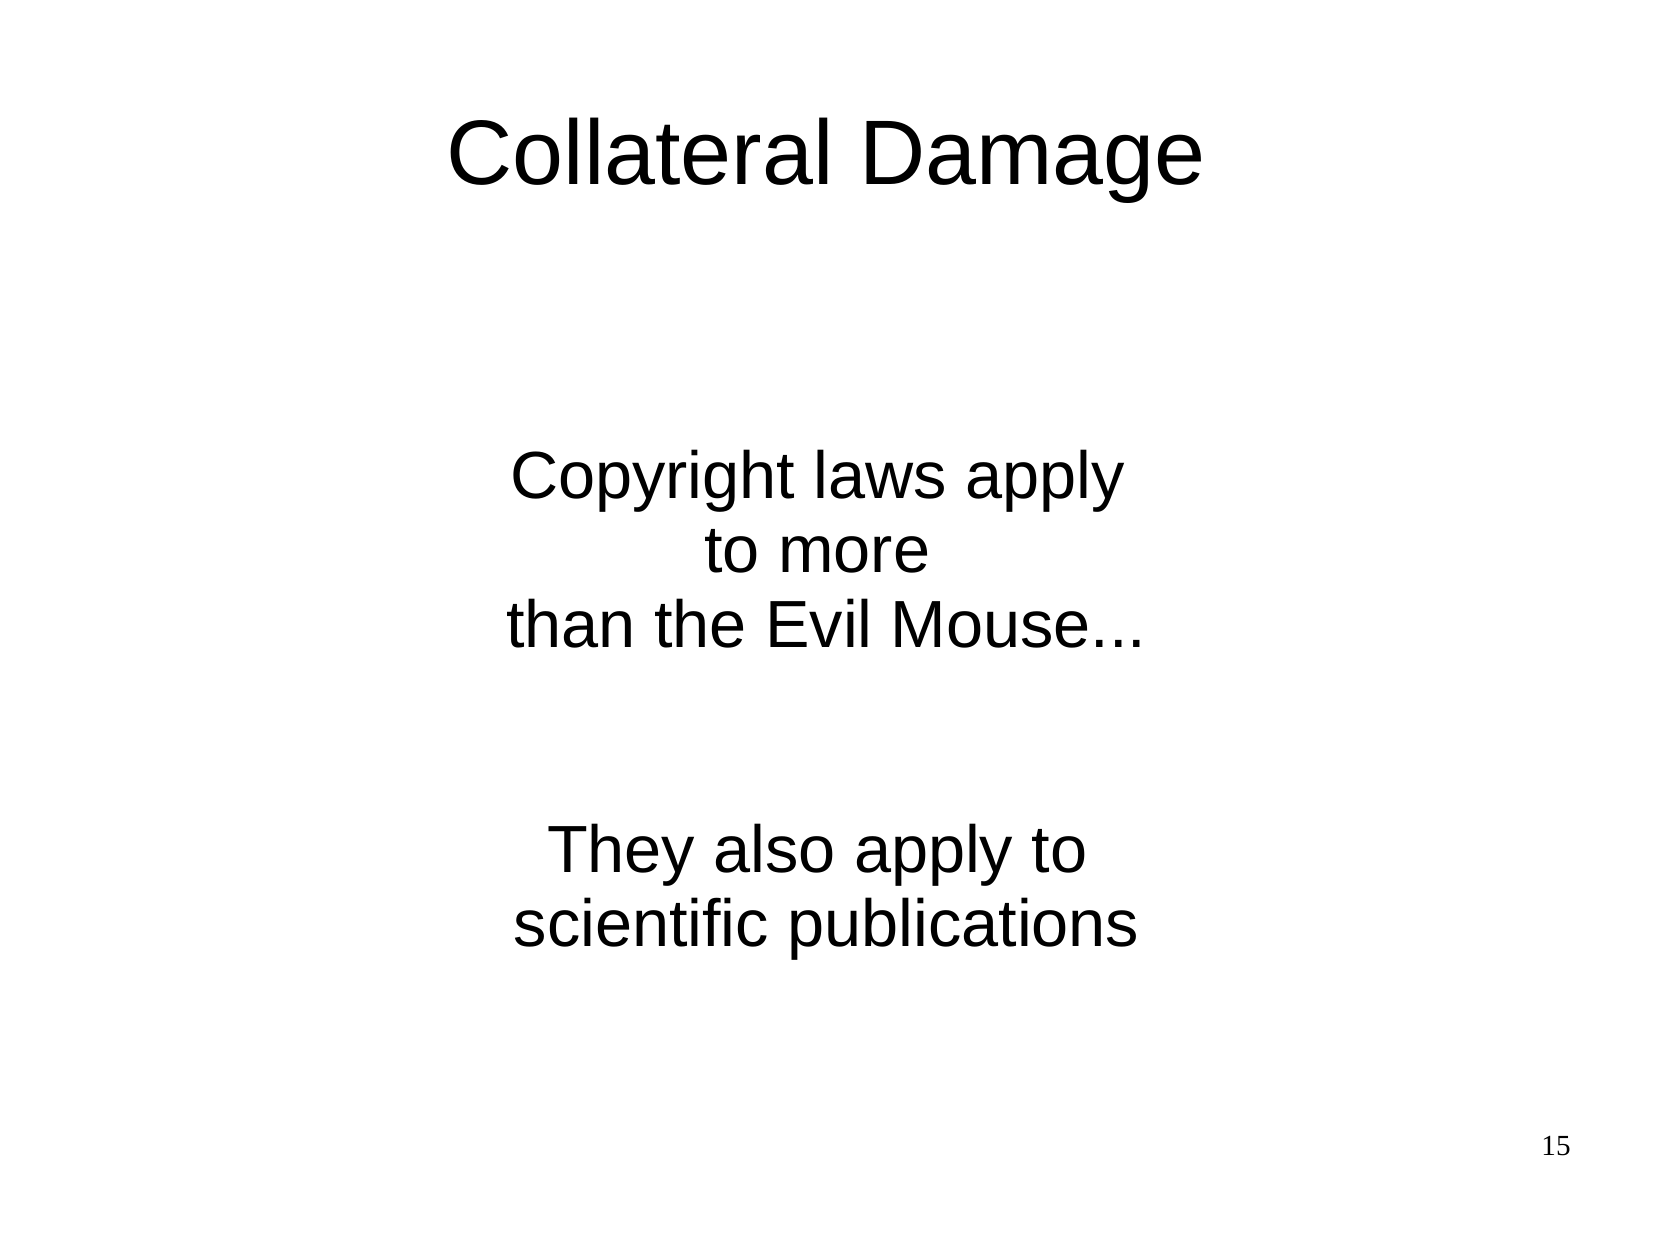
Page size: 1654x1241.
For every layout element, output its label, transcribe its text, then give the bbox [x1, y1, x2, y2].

title Collateral Damage [82, 49, 1571, 257]
subtitle Copyright laws apply to more than the Evil Mouse... They also apply to scientific publications [82, 297, 1571, 1102]
